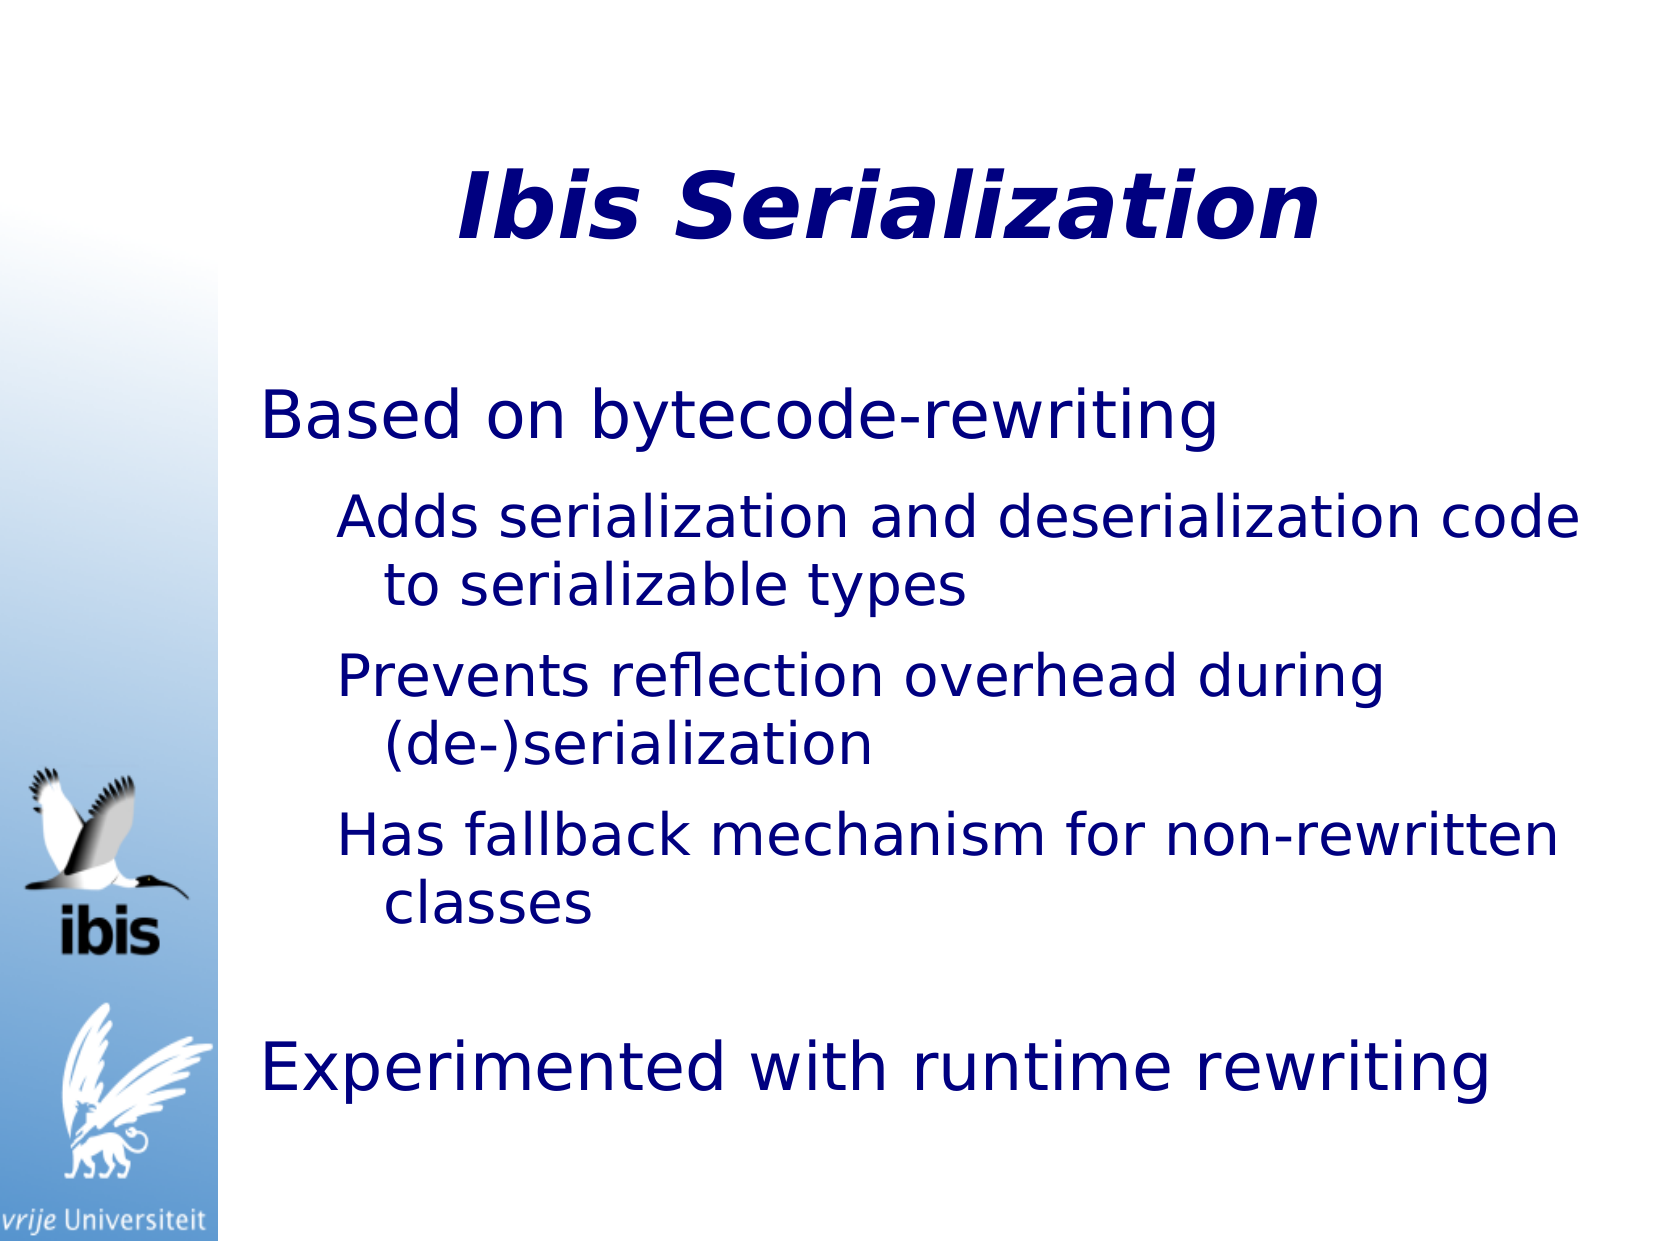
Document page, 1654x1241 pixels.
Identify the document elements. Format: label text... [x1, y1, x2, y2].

list Based on bytecode-rewriting Adds serialization and deserialization code to serializable types Prevents reflection overhead during (de-)serialization Has fallback mechanism for non-rewritten classes Experimented with runtime rewriting [241, 376, 1654, 1158]
picture [0, 0, 218, 1241]
title Ibis Serialization [248, 102, 1534, 310]
